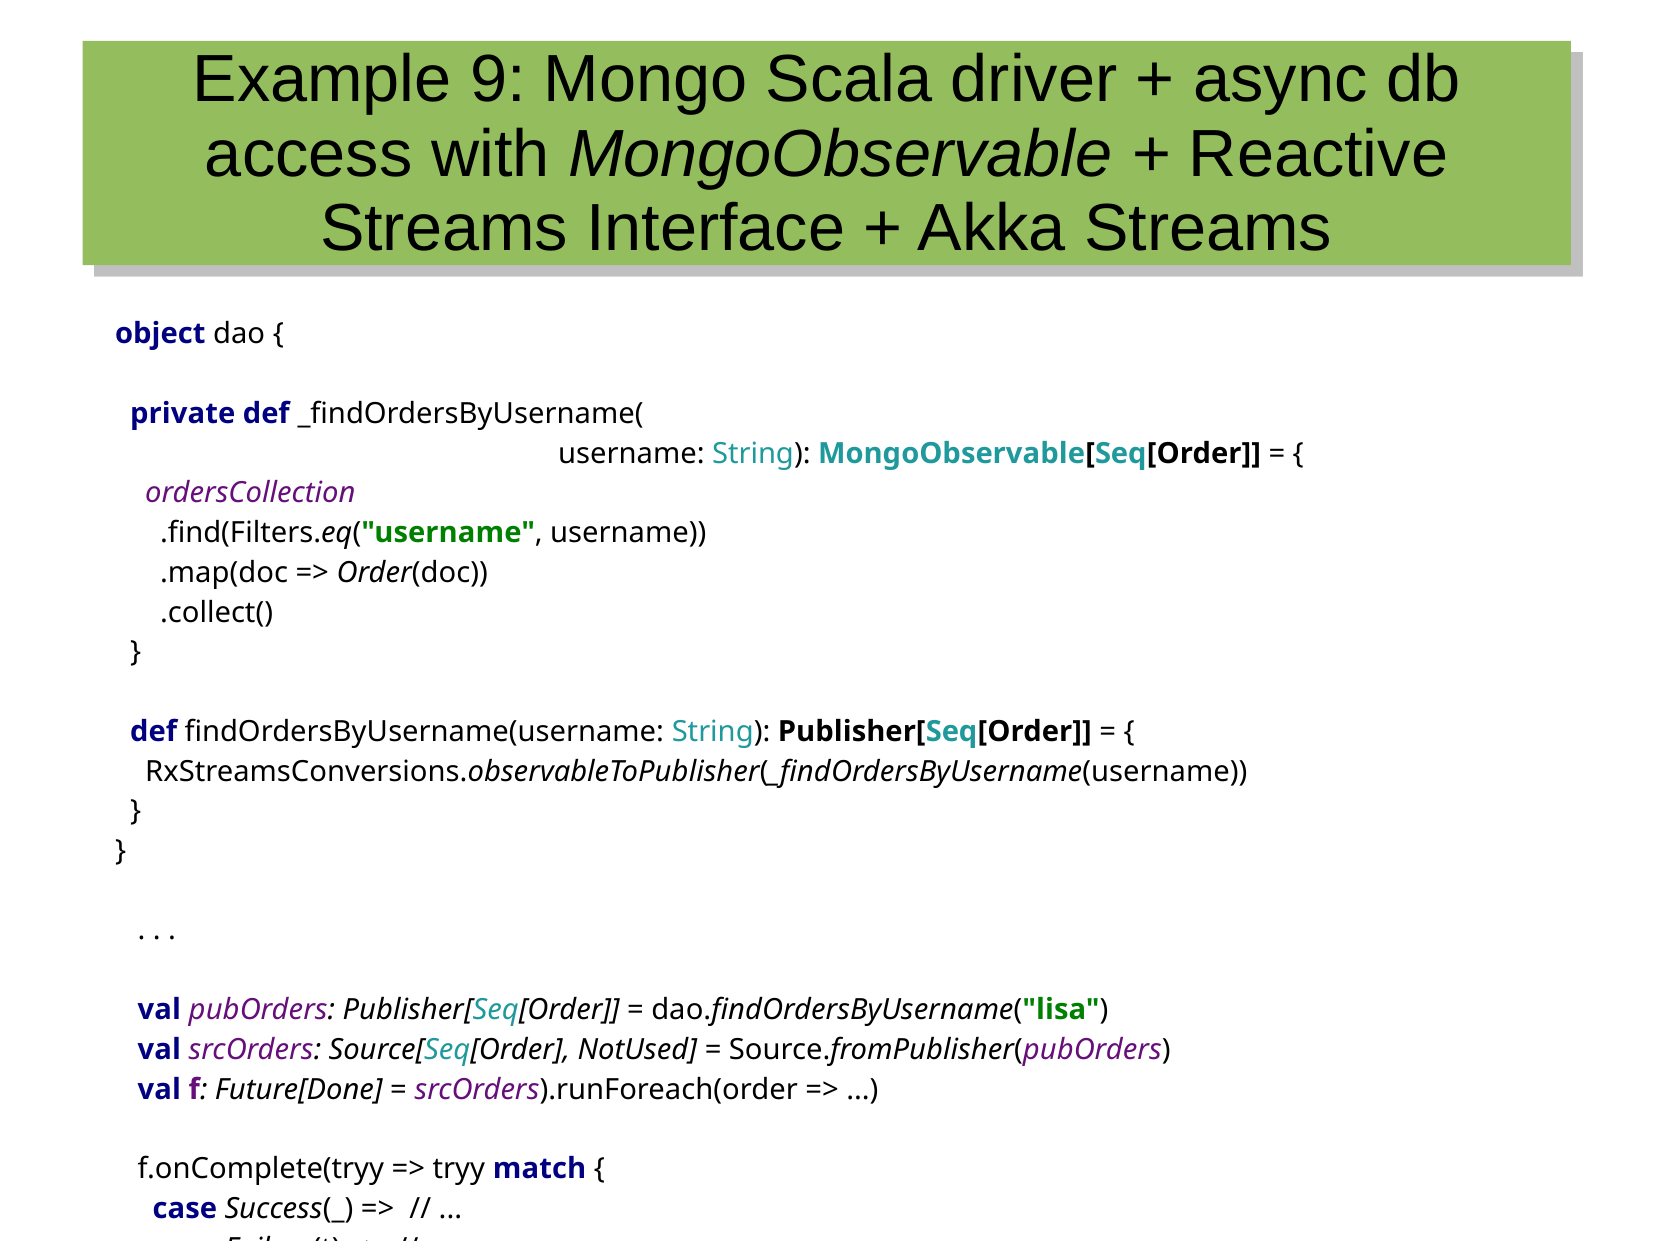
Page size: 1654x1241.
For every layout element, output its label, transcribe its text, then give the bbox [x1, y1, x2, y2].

text_box object dao { private def _findOrdersByUsername( username: String): MongoObservable[Seq[Order]] = { ordersCollection .find(Filters.eq("username", username)) .map(doc => Order(doc)) .collect() } def findOrdersByUsername(username: String): Publisher[Seq[Order]] = { RxStreamsConversions.observableToPublisher(_findOrdersByUsername(username)) } } . . . val pubOrders: Publisher[Seq[Order]] = dao.findOrdersByUsername("lisa") val srcOrders: Source[Seq[Order], NotUsed] = Source.fromPublisher(pubOrders) val f: Future[Done] = srcOrders).runForeach(order => ...) f.onComplete(tryy => tryy match { case Success(_) => // ... case Failure(t) => // ... }) [100, 305, 1571, 1205]
title Example 9: Mongo Scala driver + async db access with MongoObservable + Reactive Streams Interface + Akka Streams [82, 41, 1571, 265]
list [91, 303, 1580, 1024]
